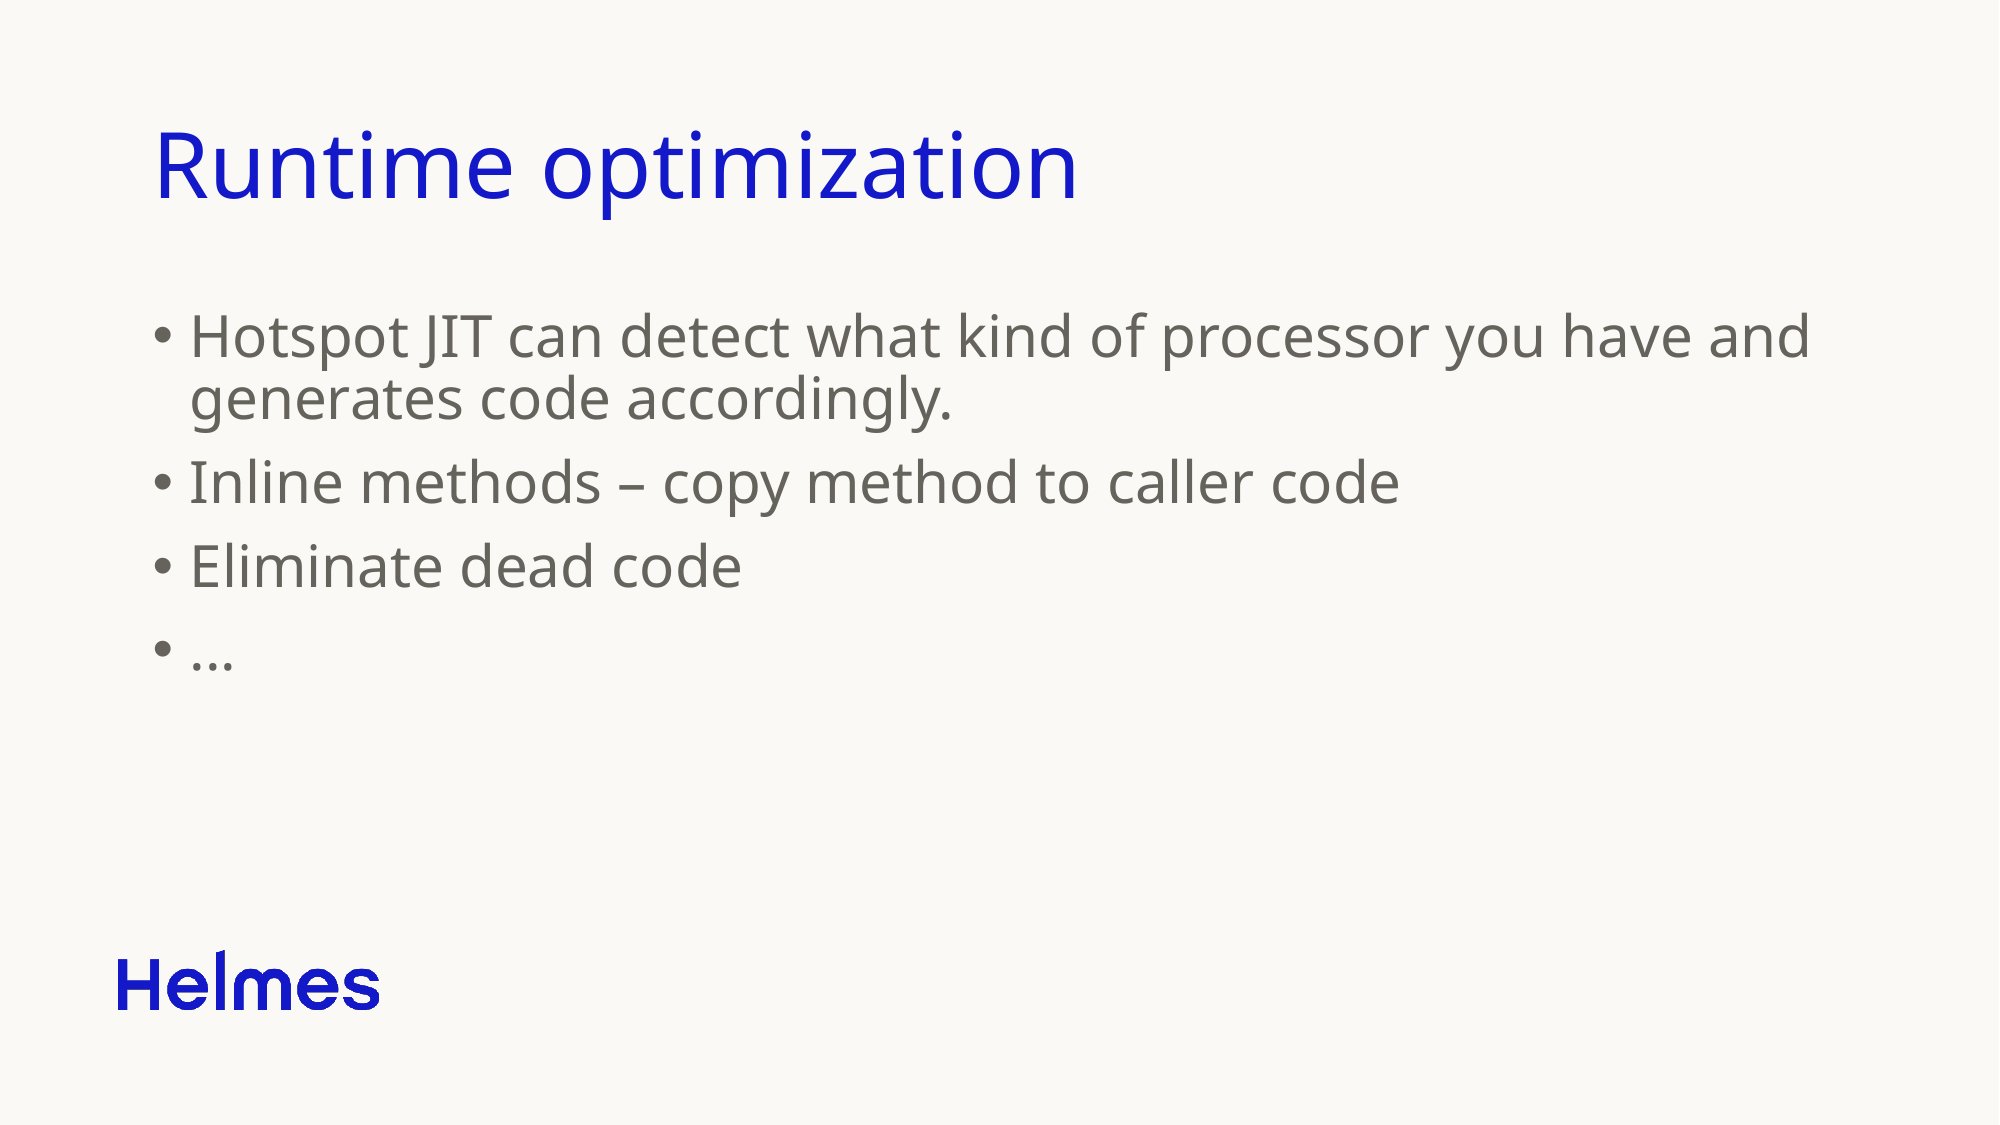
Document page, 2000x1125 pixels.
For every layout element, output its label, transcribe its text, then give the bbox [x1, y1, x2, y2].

picture [118, 950, 379, 1010]
text_box Runtime optimization [137, 59, 1862, 277]
text_box Hotspot JIT can detect what kind of processor you have and generates code accordingly. Inline methods – copy method to caller code Eliminate dead code ... [137, 299, 1862, 1013]
